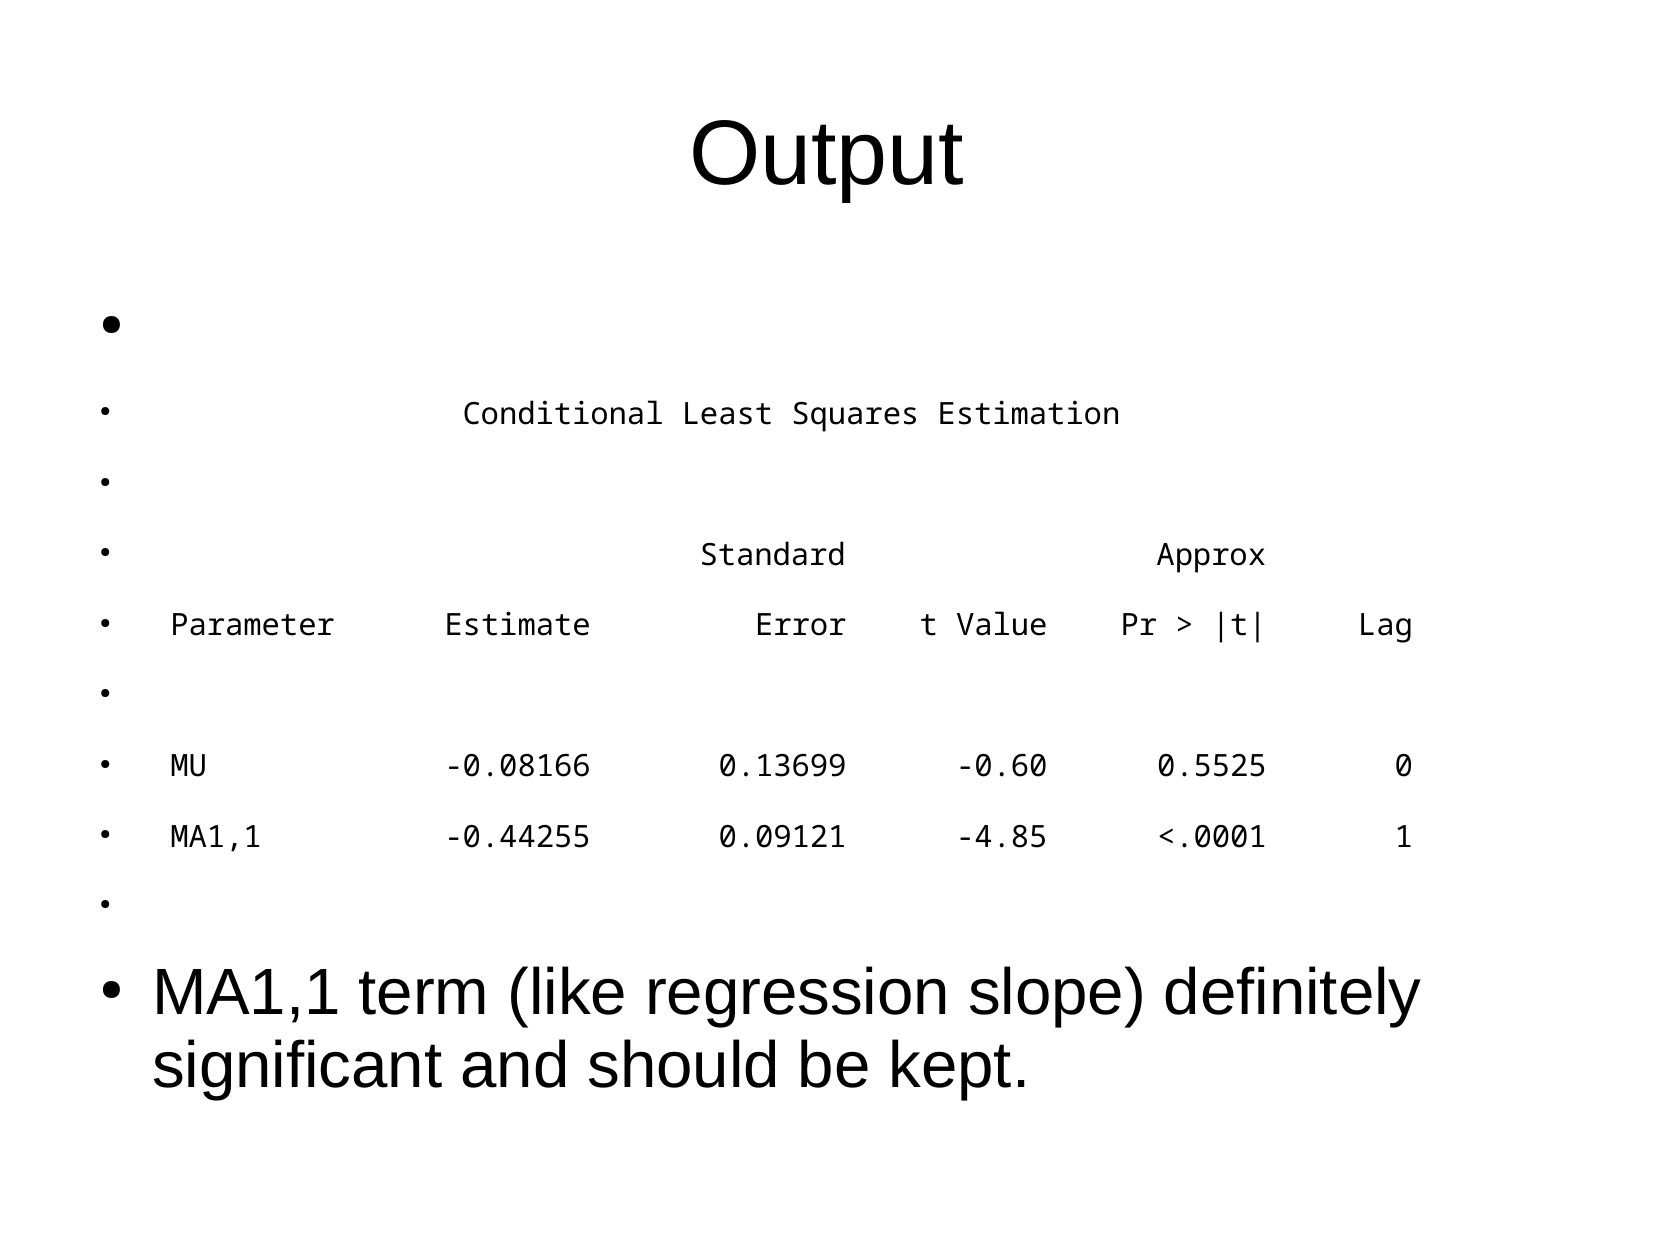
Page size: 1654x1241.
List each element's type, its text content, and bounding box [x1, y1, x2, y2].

list Conditional Least Squares Estimation Standard Approx Parameter Estimate Error t Value Pr > |t| Lag MU -0.08166 0.13699 -0.60 0.5525 0 MA1,1 -0.44255 0.09121 -4.85 <.0001 1 MA1,1 term (like regression slope) definitely significant and should be kept. [82, 290, 1571, 1109]
title Output [82, 56, 1571, 250]
